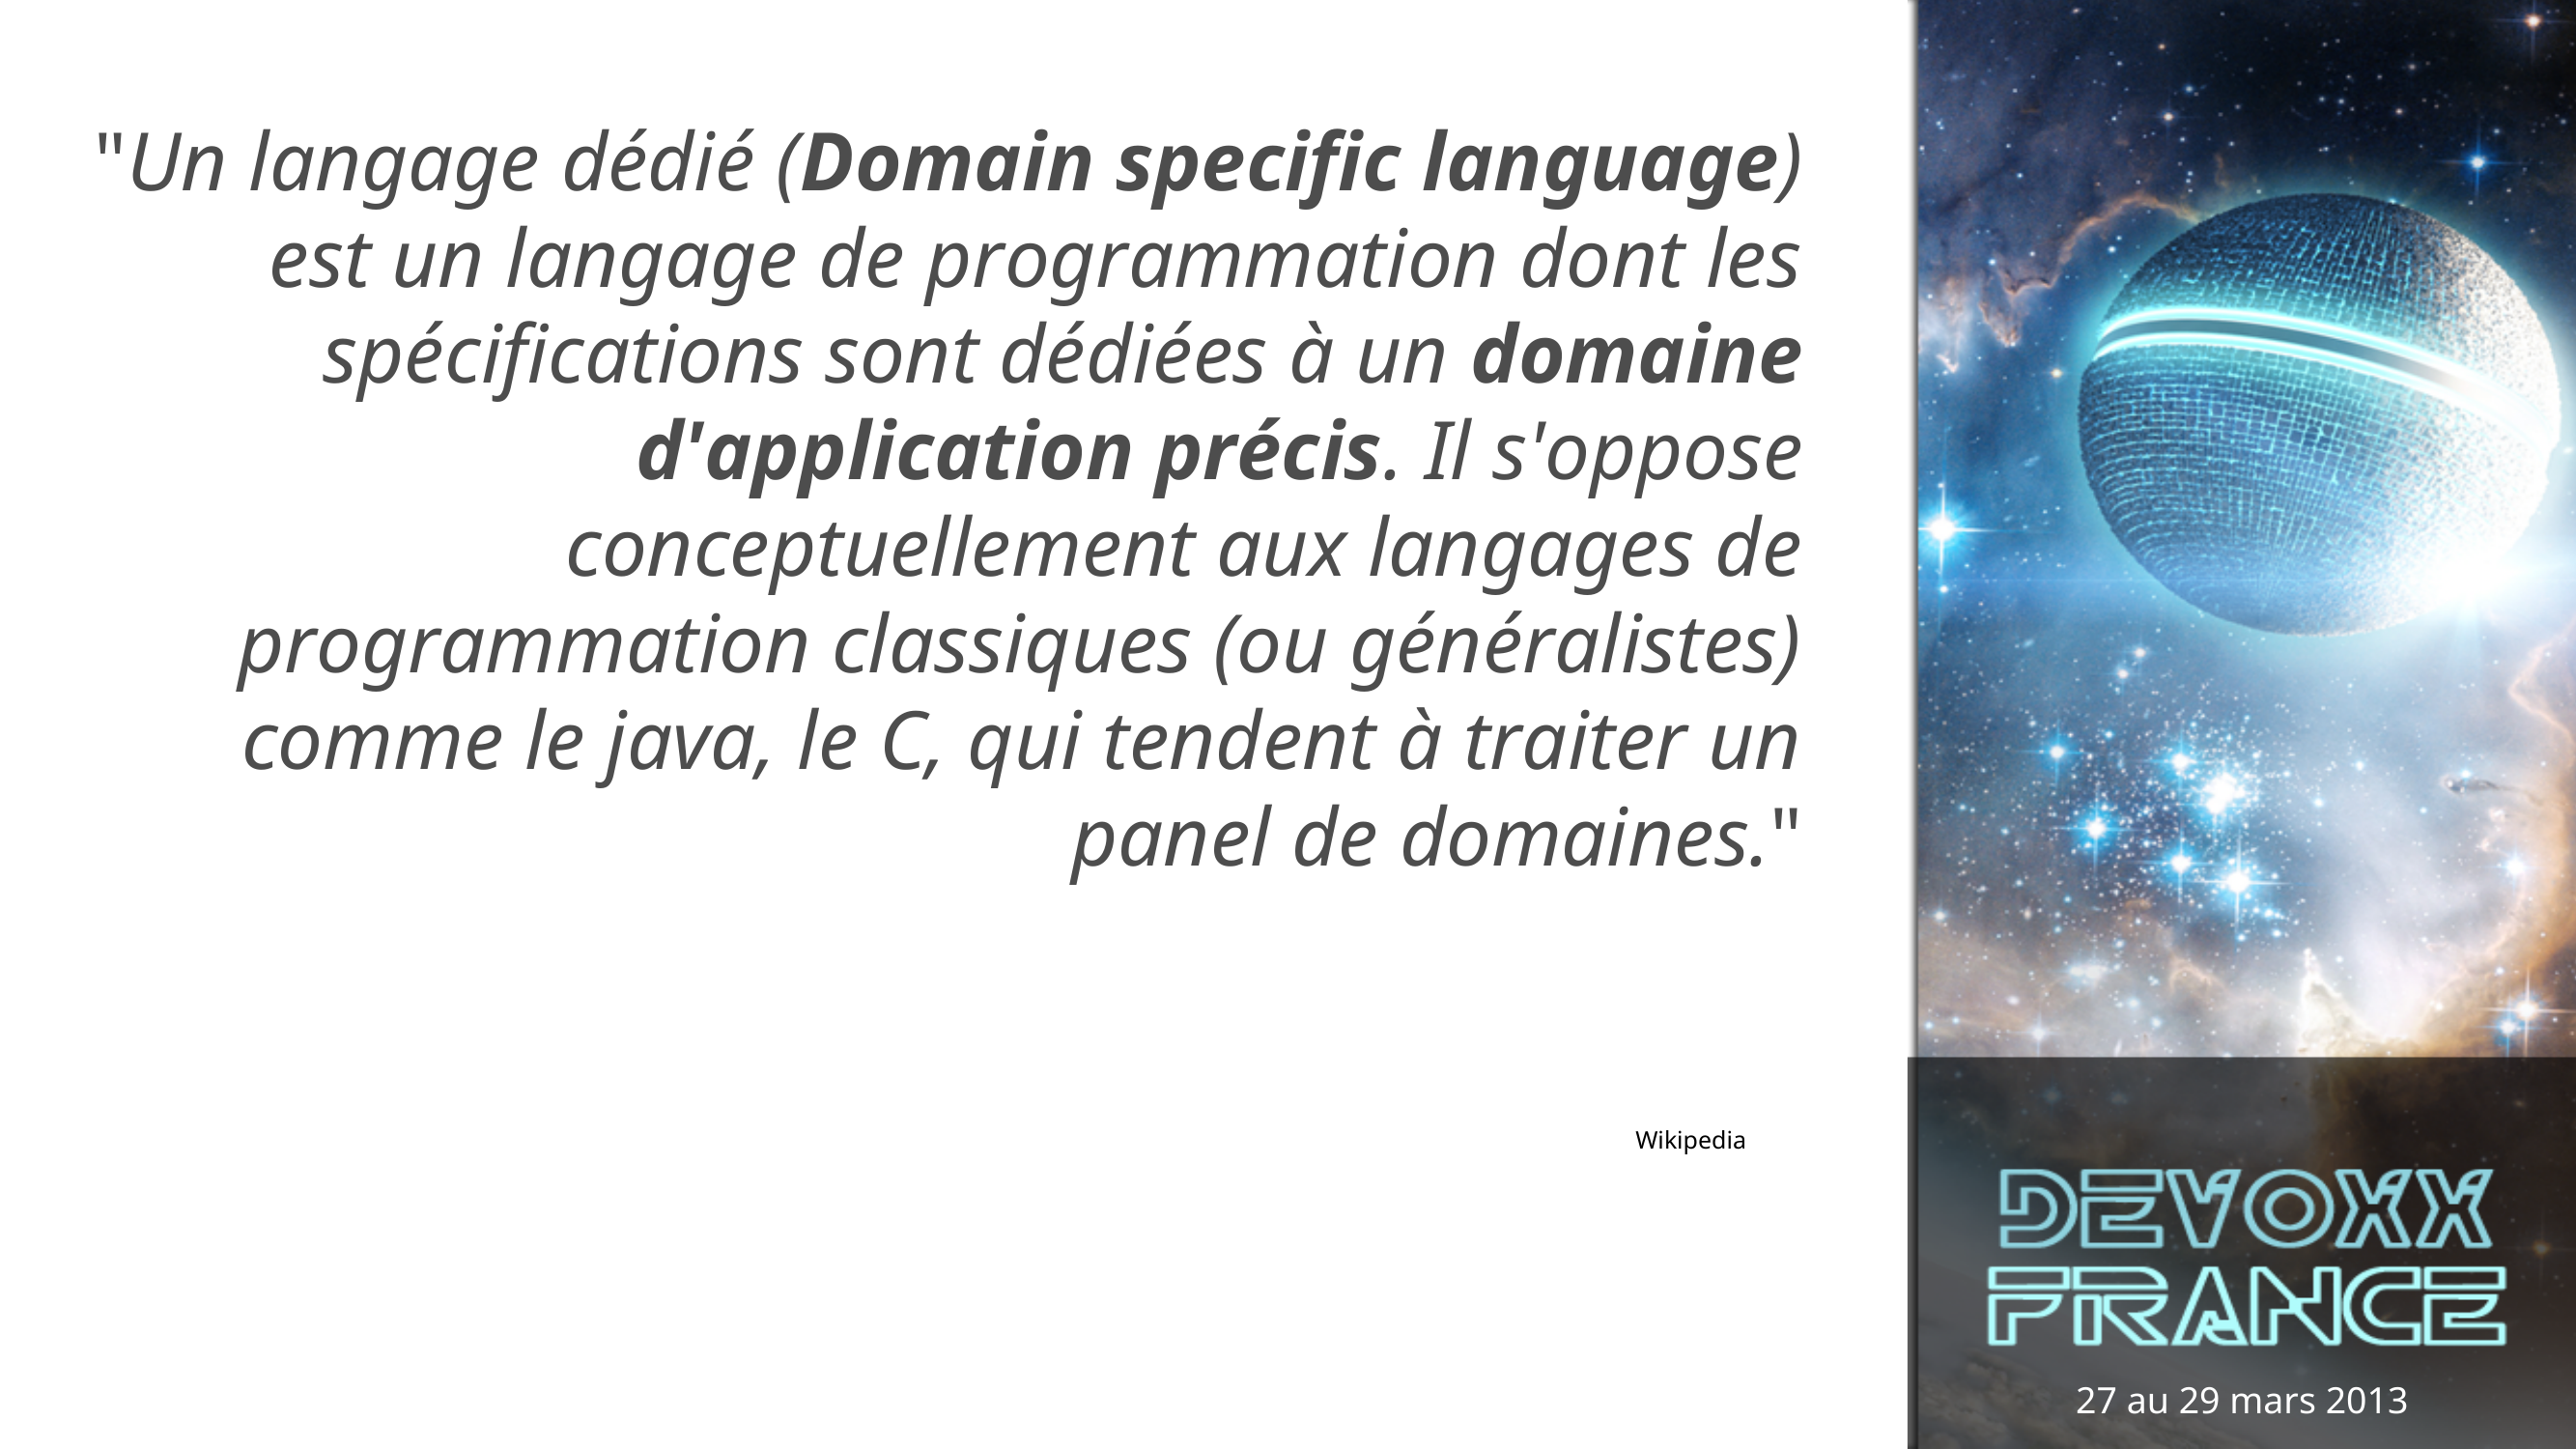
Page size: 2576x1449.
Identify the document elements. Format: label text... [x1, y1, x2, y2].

text_box Wikipedia [1621, 1118, 1769, 1162]
text_box "Un langage dédié (Domain specific language) est un langage de programmation dont les spécifications sont dédiées à un domaine d'application précis. Il s'oppose conceptuellement aux langages de programmation classiques (ou généralistes) comme le java, le C, qui tendent à traiter un panel de domaines." [79, 102, 1872, 1358]
picture [1907, 0, 2576, 1449]
